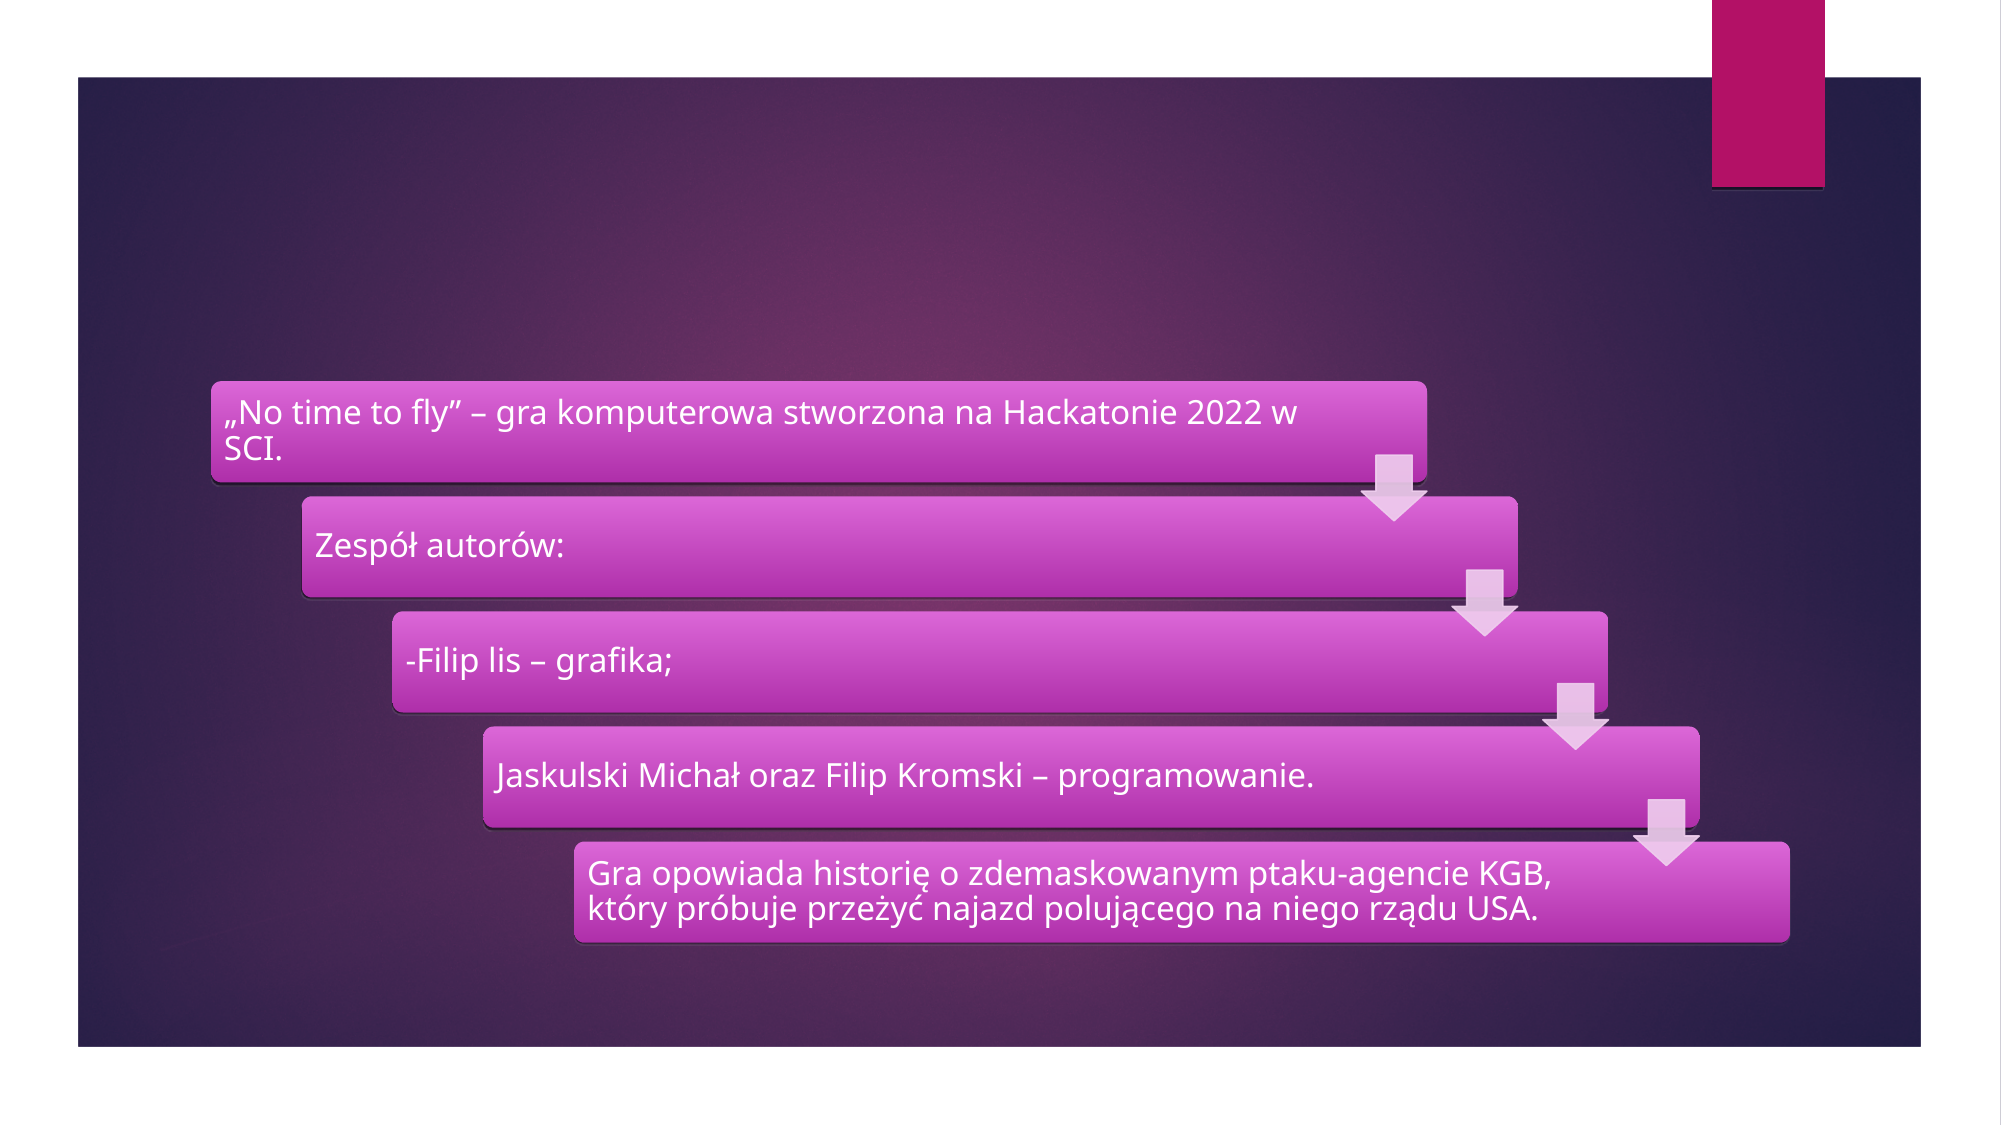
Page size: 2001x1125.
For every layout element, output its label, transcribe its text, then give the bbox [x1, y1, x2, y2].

text_box „No time to fly” – gra komputerowa stworzona na Hackatonie 2022 w SCI. [211, 381, 1428, 483]
text_box Zespół autorów: [301, 496, 1518, 598]
text_box Jaskulski Michał oraz Filip Kromski – programowanie. [483, 726, 1700, 828]
text_box Gra opowiada historię o zdemaskowanym ptaku-agencie KGB, który próbuje przeżyć najazd polującego na niego rządu USA. [574, 841, 1791, 943]
text_box [0, 0, 2000, 1125]
text_box -Filip lis – grafika; [392, 611, 1609, 713]
